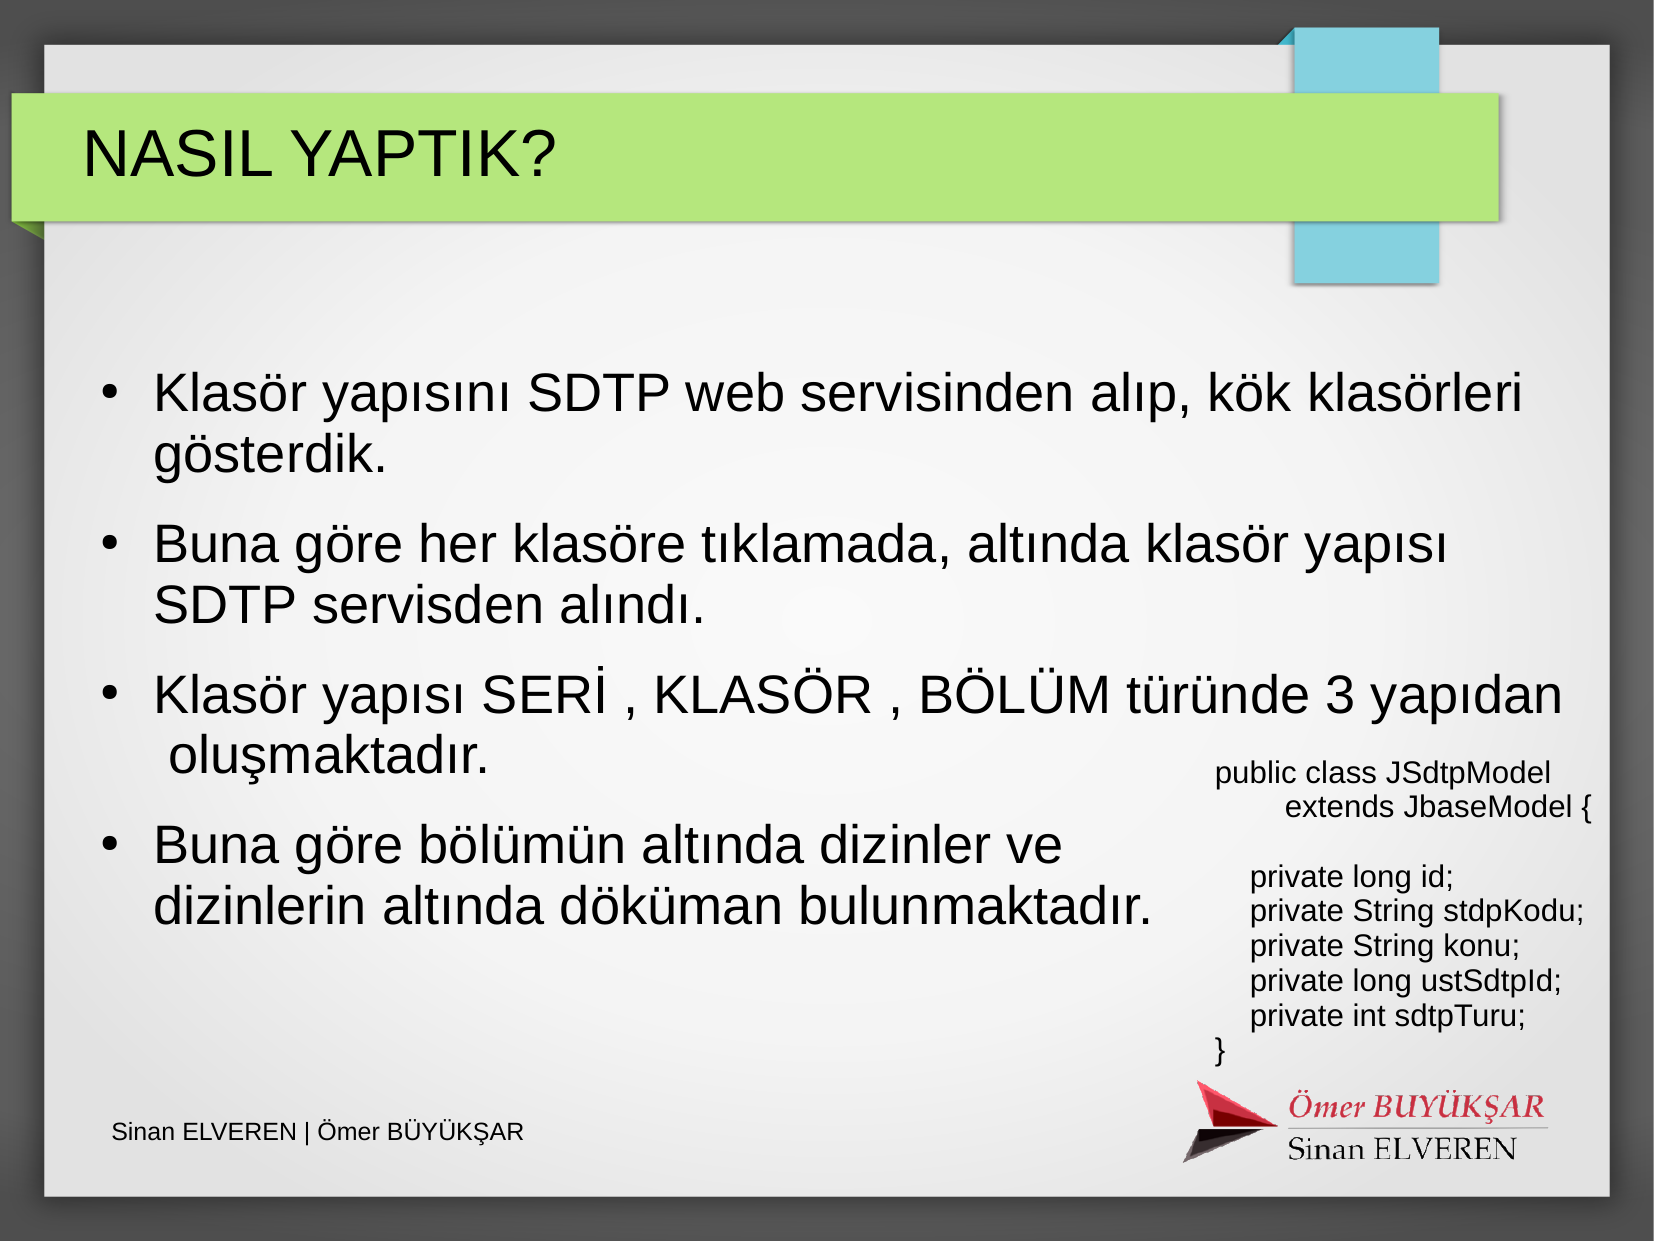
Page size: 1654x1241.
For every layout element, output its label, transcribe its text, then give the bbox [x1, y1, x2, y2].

list Klasör yapısını SDTP web servisinden alıp, kök klasörleri gösterdik. Buna göre her klasöre tıklamada, altında klasör yapısı SDTP servisden alındı. Klasör yapısı SERİ , KLASÖR , BÖLÜM türünde 3 yapıdan oluşmaktadır. Buna göre bölümün altında dizinler ve dizinlerin altında döküman bulunmaktadır. [82, 362, 1571, 1083]
picture [0, 0, 1654, 1241]
text_box Sinan ELVEREN | Ömer BÜYÜKŞAR [89, 1110, 541, 1180]
text_box public class JSdtpModel extends JbaseModel { private long id; private String stdpKodu; private String konu; private long ustSdtpId; private int sdtpTuru; } [1200, 747, 1654, 1241]
title NASIL YAPTIK? [82, 79, 1471, 228]
